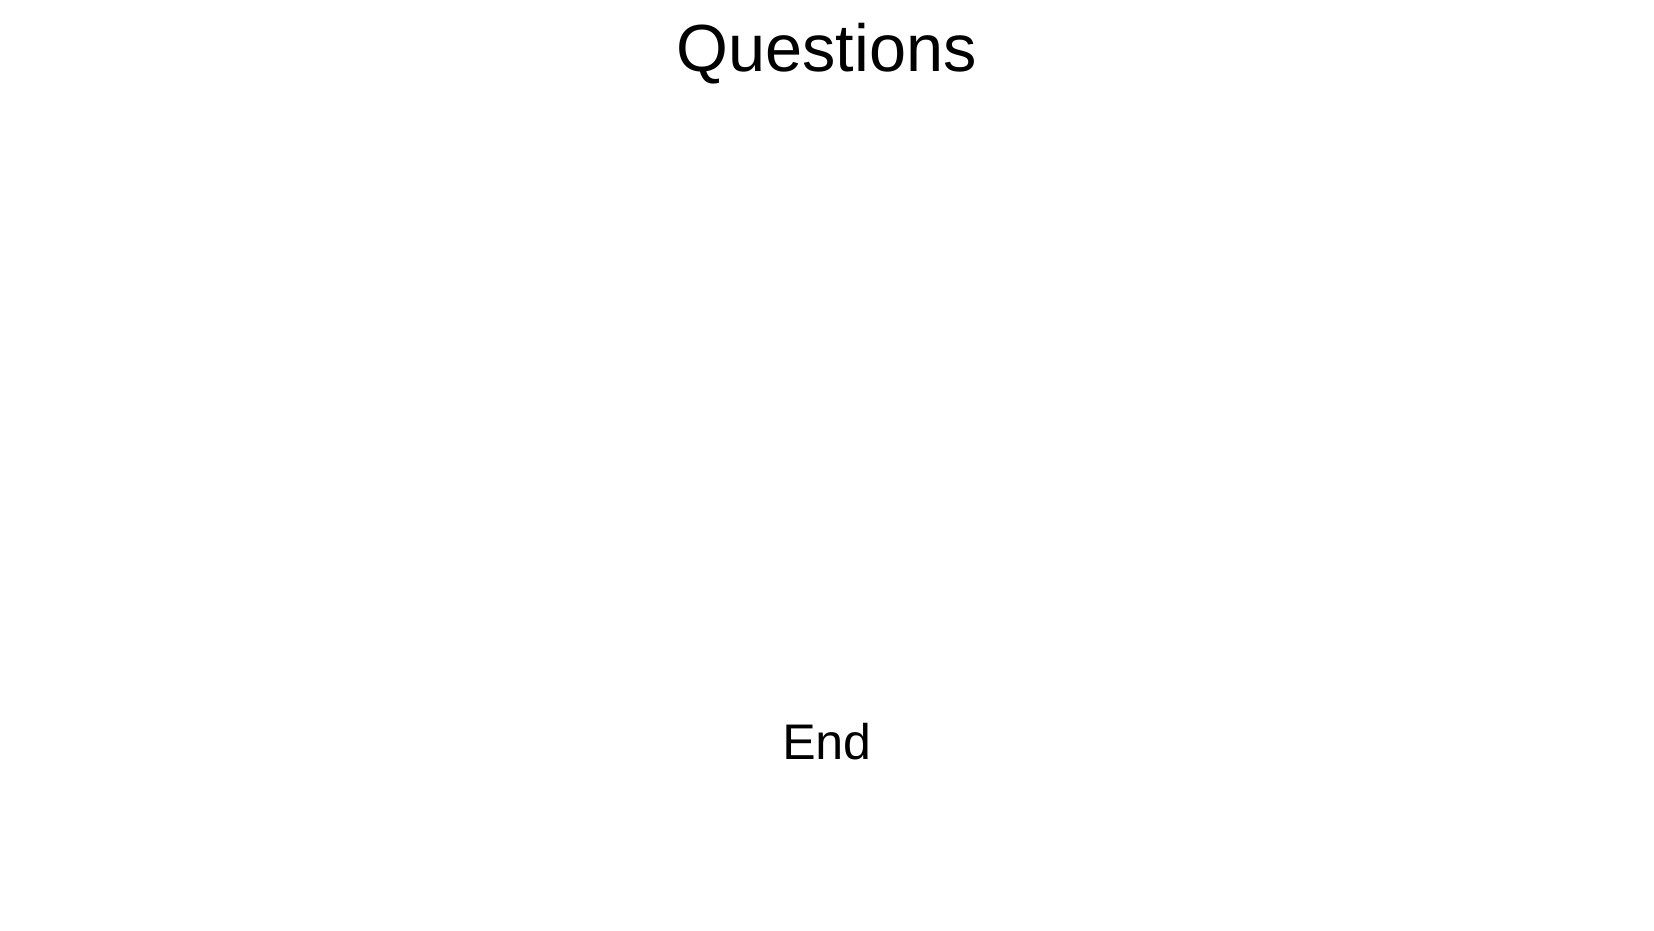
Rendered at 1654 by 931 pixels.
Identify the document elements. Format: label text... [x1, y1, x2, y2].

subtitle End [82, 714, 1571, 882]
title Questions [82, 10, 1571, 86]
